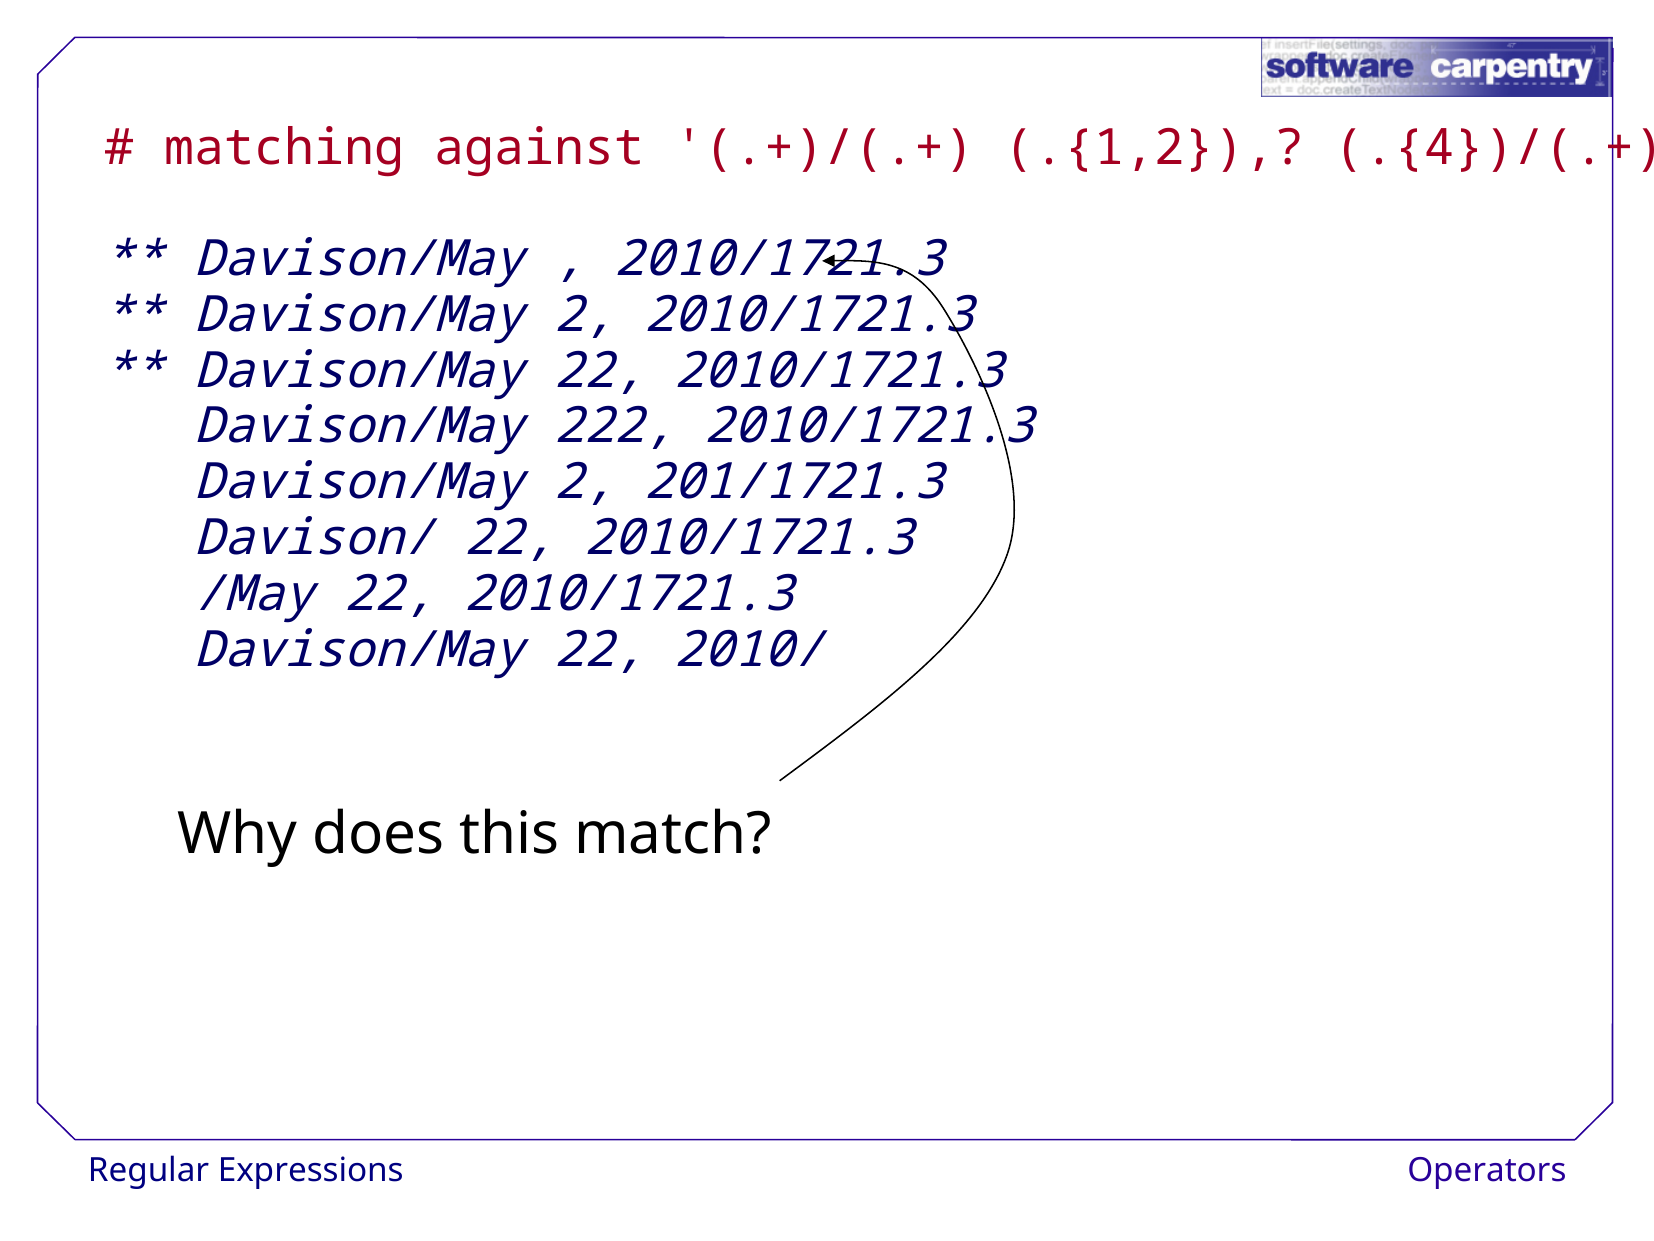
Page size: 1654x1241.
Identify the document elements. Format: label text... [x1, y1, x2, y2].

text_box # matching against '(.+)/(.+) (.{1,2}),? (.{4})/(.+)' ** Davison/May , 2010/1721.3 ** Davison/May 2, 2010/1721.3 ** Davison/May 22, 2010/1721.3 Davison/May 222, 2010/1721.3 Davison/May 2, 201/1721.3 Davison/ 22, 2010/1721.3 /May 22, 2010/1721.3 Davison/May 22, 2010/ [89, 112, 1512, 1074]
picture [1261, 39, 1613, 97]
text_box Why does this match? [162, 752, 788, 873]
